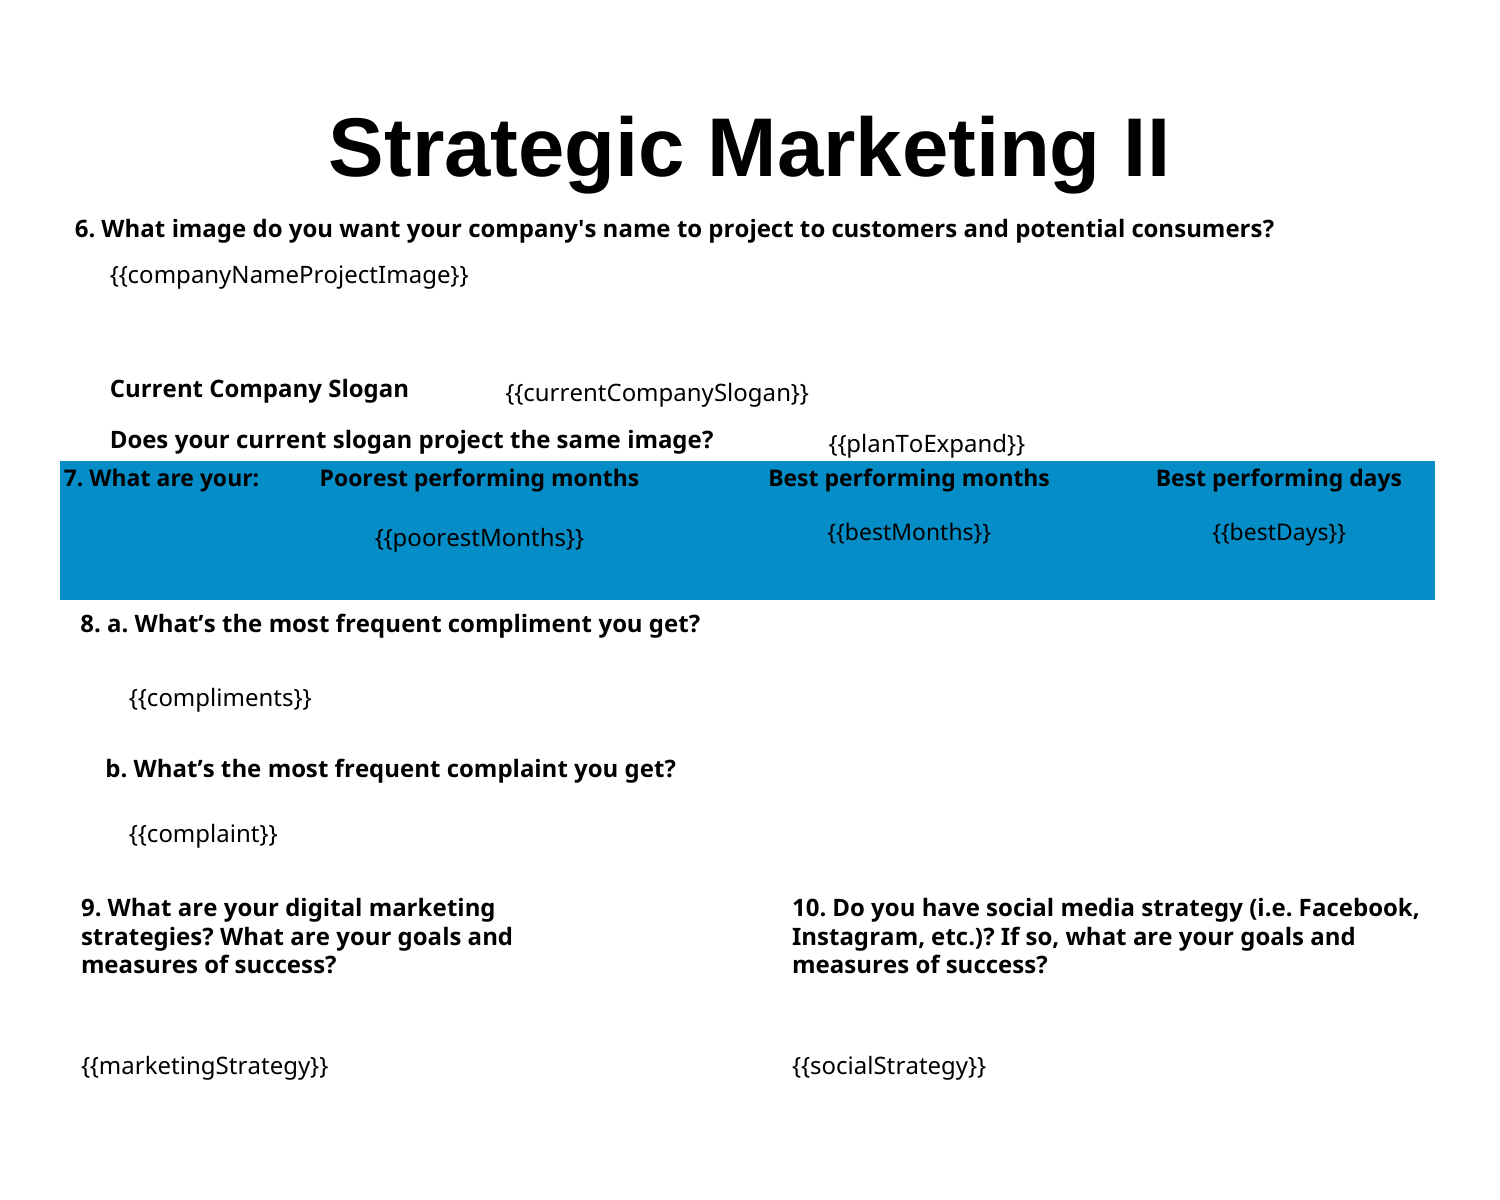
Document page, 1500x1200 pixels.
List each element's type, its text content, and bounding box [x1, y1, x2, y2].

text_box Does your current slogan project the same image? [94, 409, 813, 452]
title Strategic Marketing II [113, 78, 1387, 192]
text_box {{compliments}} [113, 634, 1464, 755]
table_cell {{bestDays}} [1123, 516, 1435, 600]
text_box 8. a. What’s the most frequent compliment you get? [65, 587, 809, 659]
table_header Best performing days [1123, 461, 1435, 516]
text_box {{planToExpand}} [813, 409, 1073, 452]
text_box {{socialStrategy}} [776, 996, 1390, 1131]
text_box 10. Do you have social media strategy (i.e. Facebook, Instagram, etc.)? If so, what are your goals and measures of success? [776, 877, 1466, 975]
text_box {{marketingStrategy}} [66, 996, 679, 1131]
text_box b. What’s the most frequent complaint you get? [65, 731, 809, 804]
table_cell {{poorestMonths}} [263, 516, 696, 587]
text_box 6. What image do you want your company's name to project to customers and potential consumers? [59, 192, 1500, 264]
table_header 7. What are your: [60, 461, 263, 600]
table_header Best performing months [696, 461, 1123, 516]
text_box {{complaint}} [113, 771, 1464, 892]
text_box {{companyNameProjectImage}} [94, 239, 1432, 355]
table_cell {{bestMonths}} [696, 516, 1123, 600]
text_box {{currentCompanySlogan}} [490, 358, 1281, 401]
text_box 9. What are your digital marketing strategies? What are your goals and measures of success? [66, 877, 647, 975]
table_header Poorest performing months [263, 461, 696, 516]
text_box Current Company Slogan [94, 358, 490, 401]
